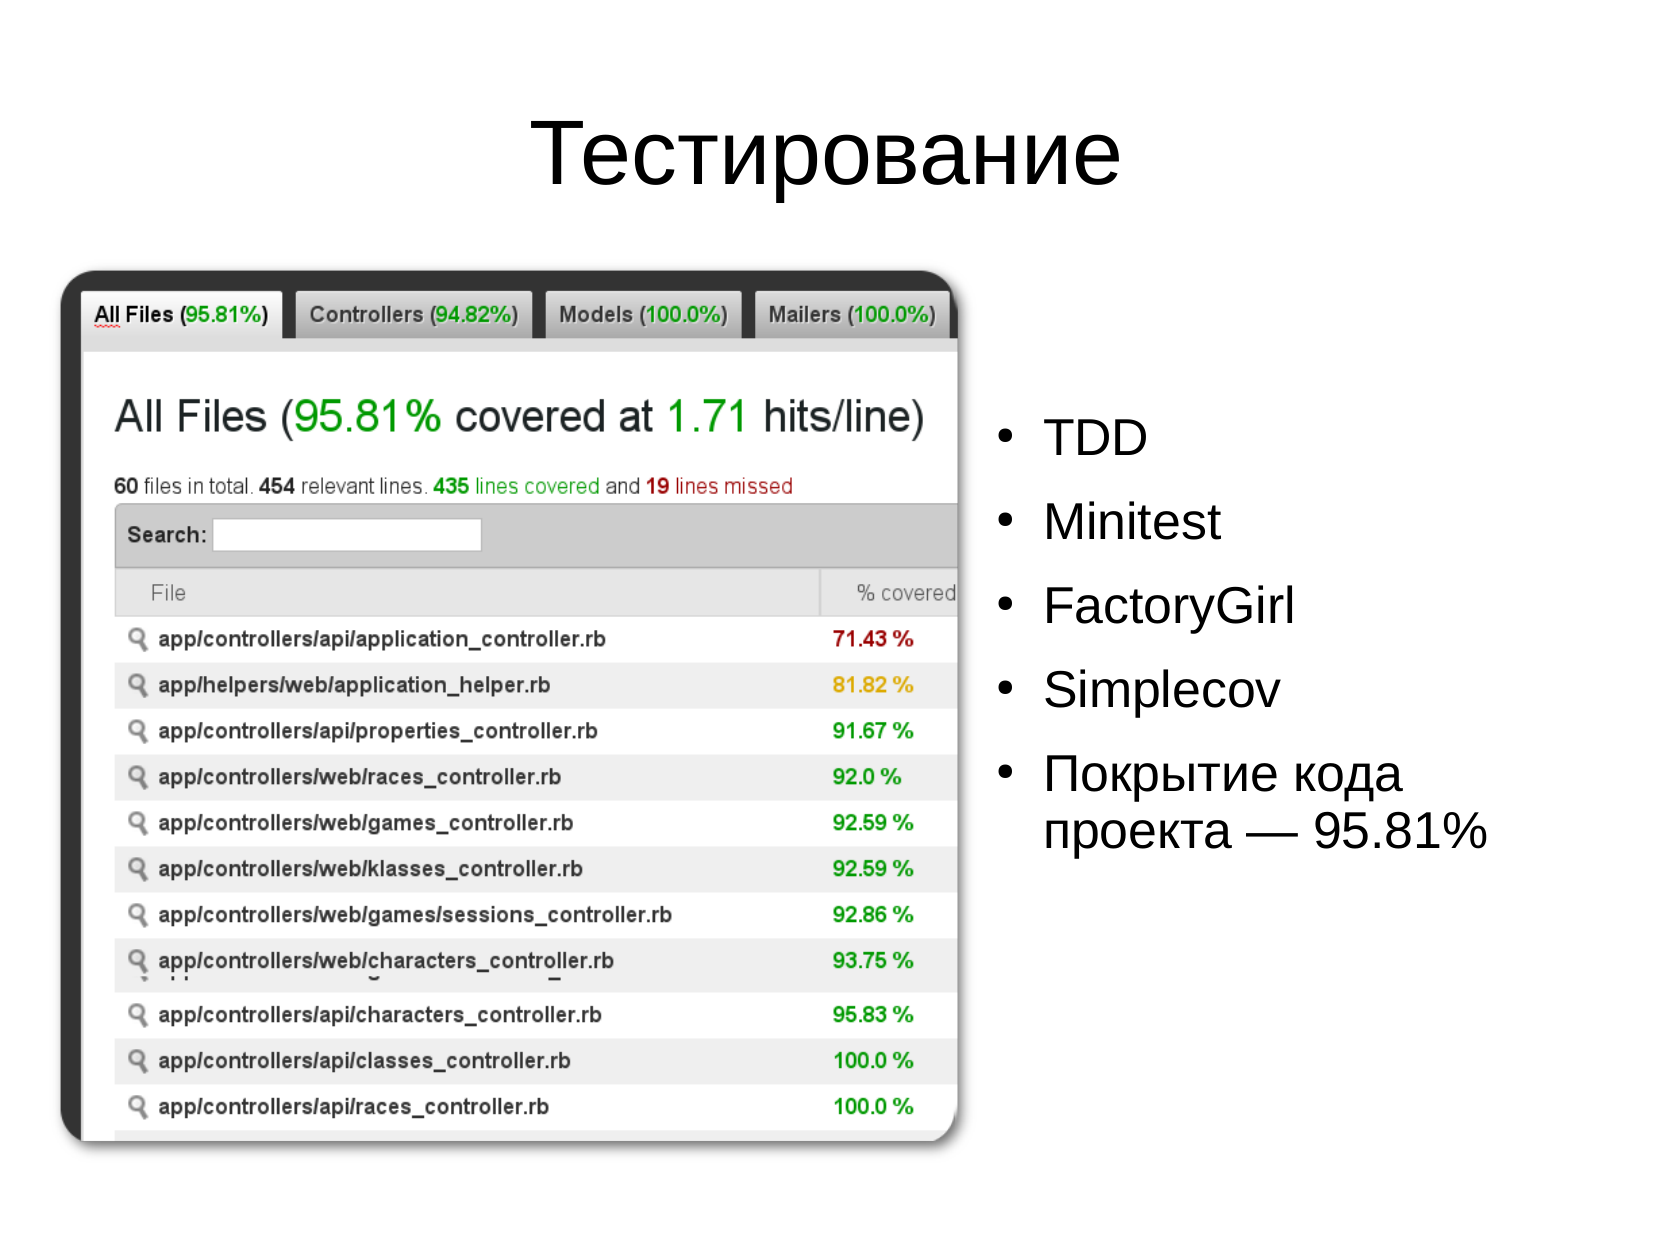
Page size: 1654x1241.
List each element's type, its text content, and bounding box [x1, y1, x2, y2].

list TDD Minitest FactoryGirl Simplecov Покрытие кода проекта — 95.81% [981, 408, 1595, 863]
title Тестирование [82, 49, 1571, 257]
picture [46, 256, 981, 1167]
